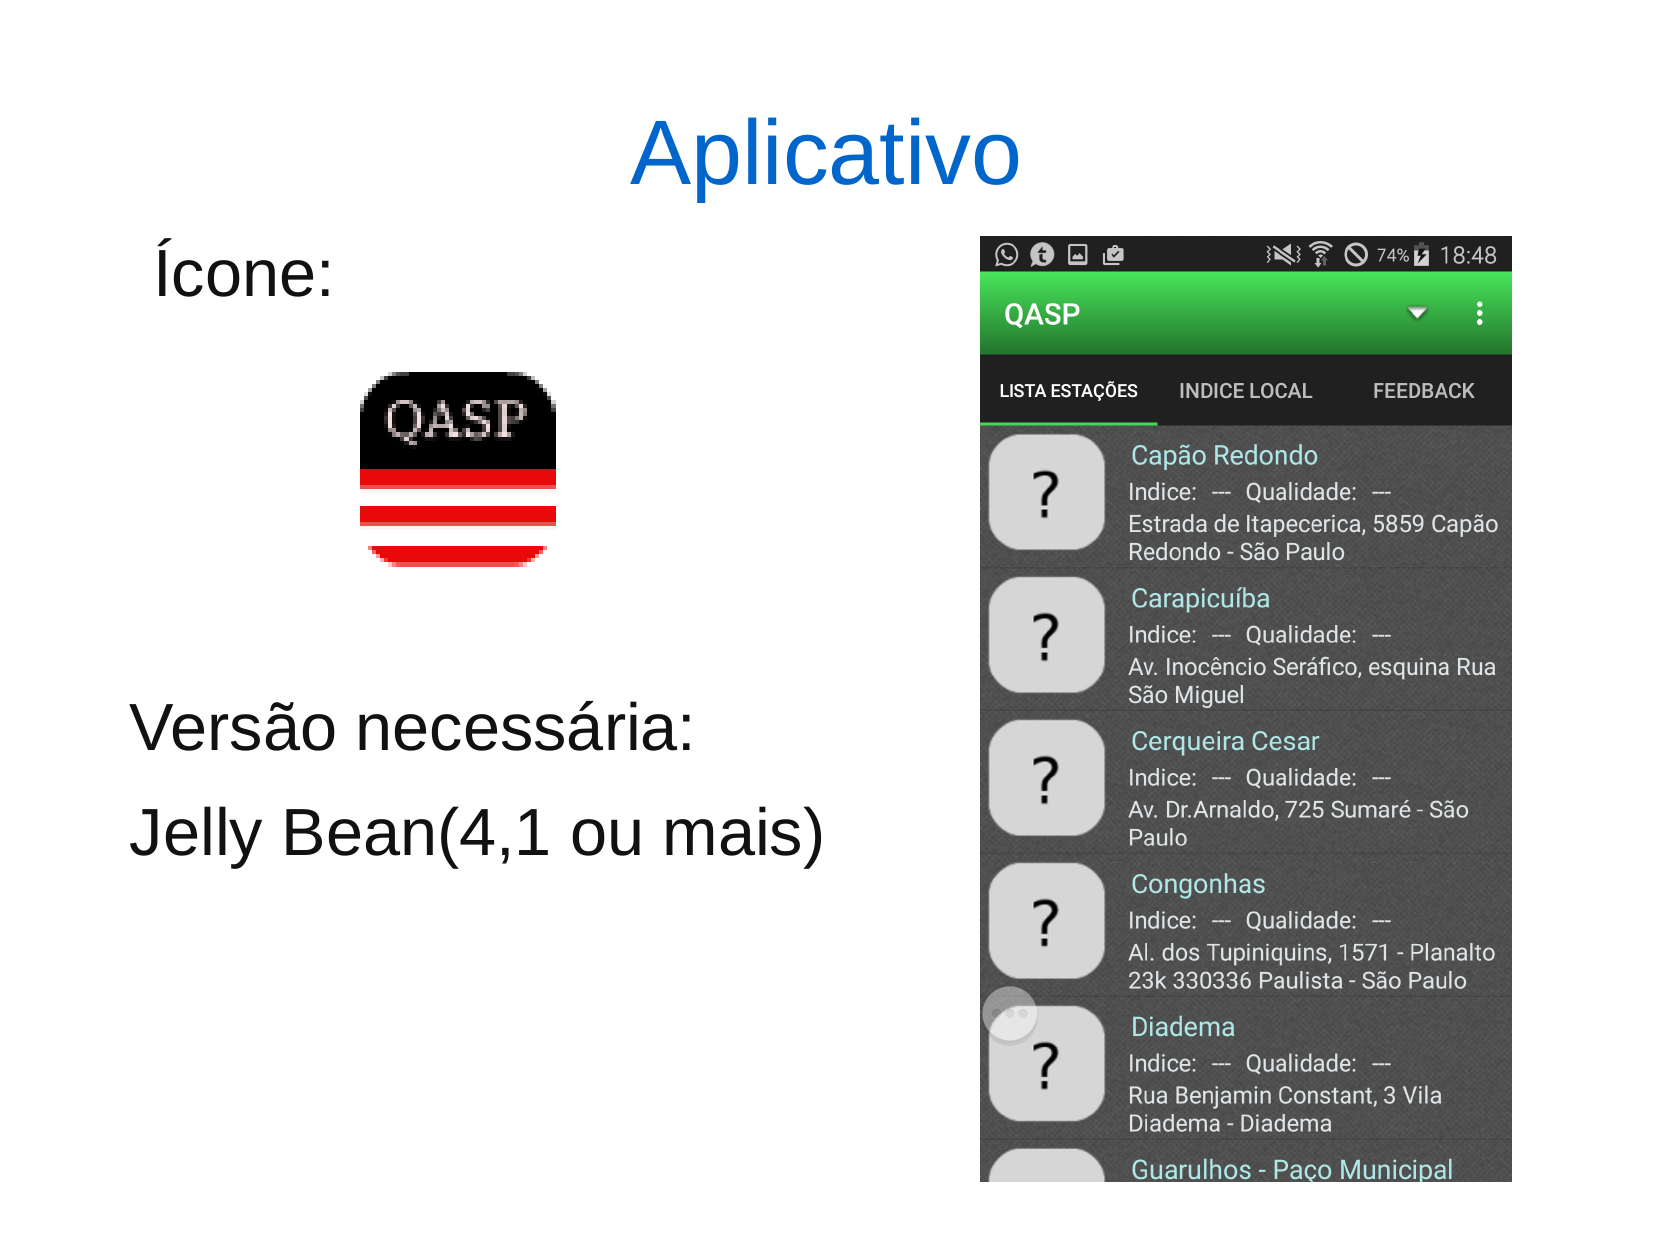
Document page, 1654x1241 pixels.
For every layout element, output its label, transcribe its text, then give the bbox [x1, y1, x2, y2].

picture [360, 372, 556, 567]
title Aplicativo [82, 49, 1571, 257]
text_box Versão necessária: Jelly Bean(4,1 ou mais) [59, 690, 839, 1182]
list Ícone: [82, 236, 827, 662]
picture [980, 236, 1512, 1182]
